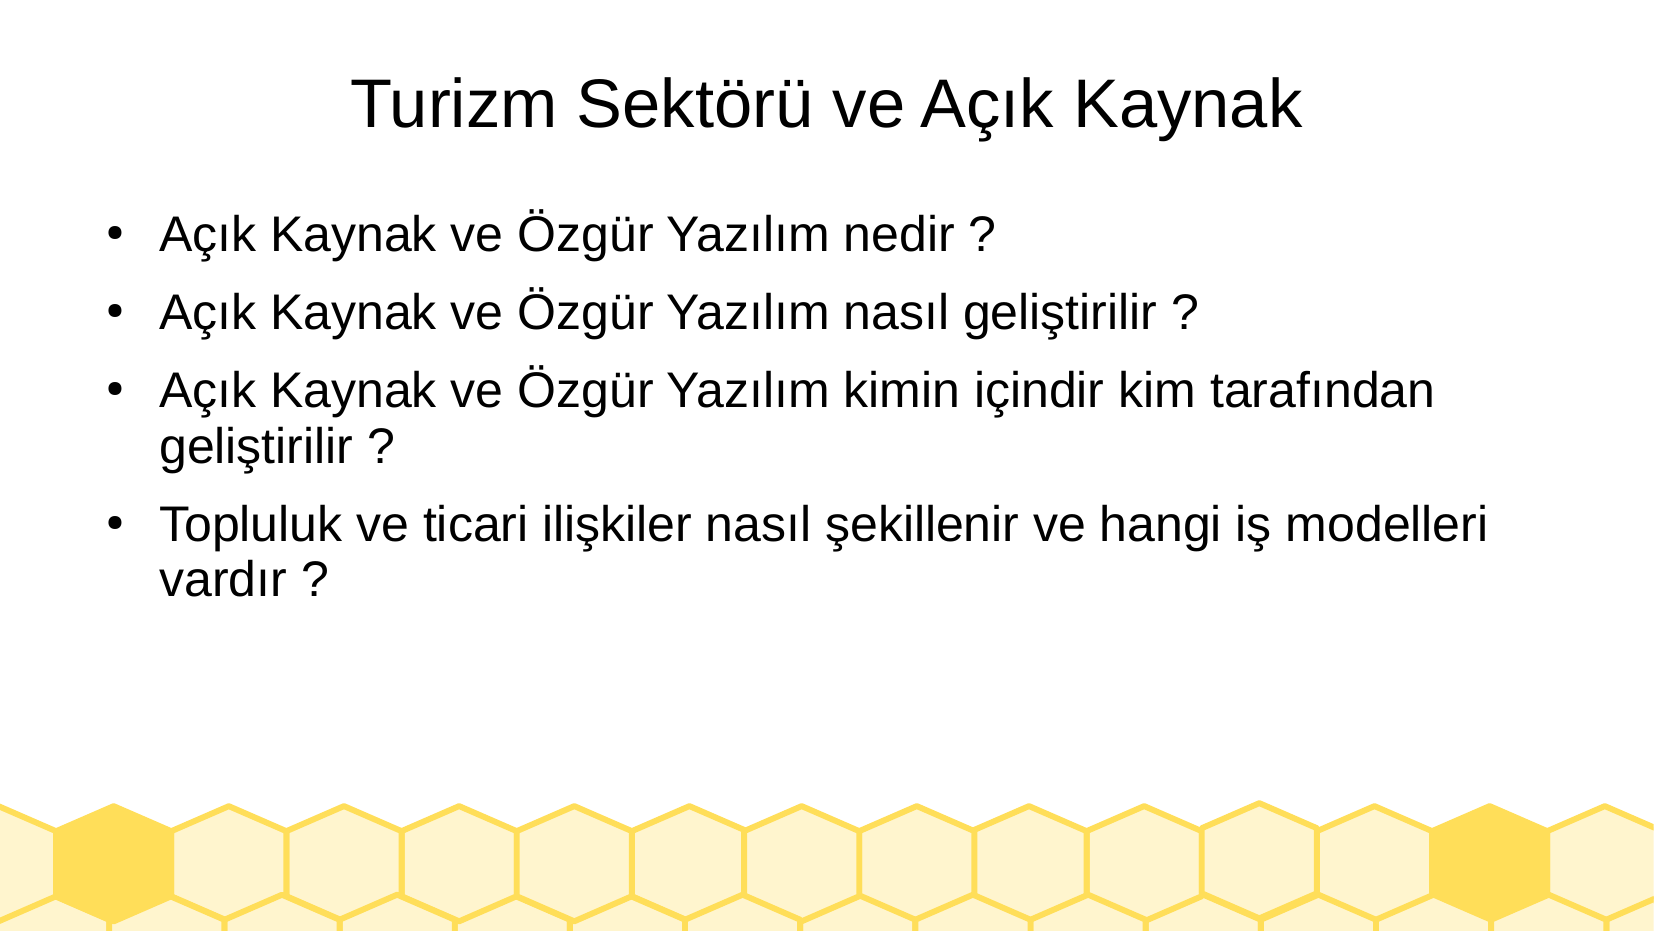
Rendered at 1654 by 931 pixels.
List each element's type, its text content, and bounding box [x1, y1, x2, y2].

list Açık Kaynak ve Özgür Yazılım nedir ? Açık Kaynak ve Özgür Yazılım nasıl geliştirilir ? Açık Kaynak ve Özgür Yazılım kimin içindir kim tarafından geliştirilir ? Topluluk ve ticari ilişkiler nasıl şekillenir ve hangi iş modelleri vardır ? [88, 206, 1565, 739]
title Turizm Sektörü ve Açık Kaynak [88, 29, 1565, 178]
